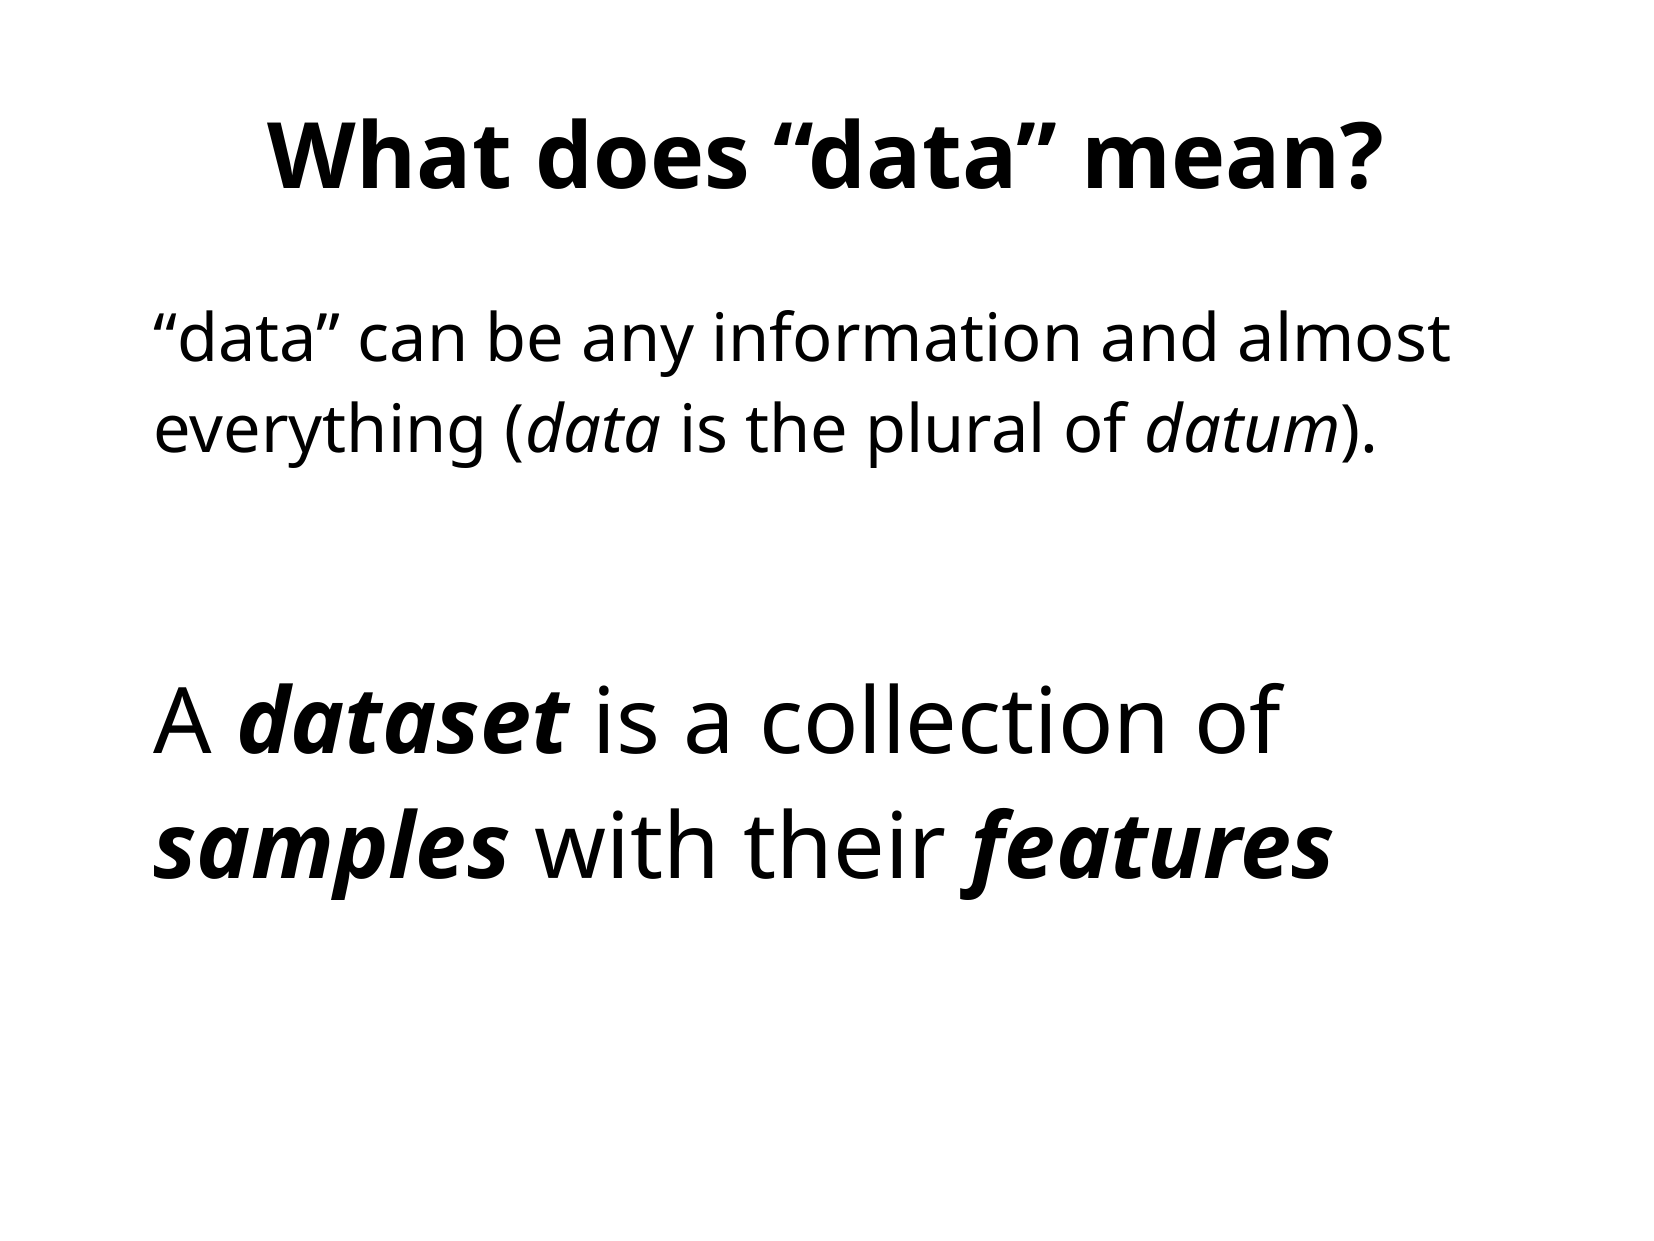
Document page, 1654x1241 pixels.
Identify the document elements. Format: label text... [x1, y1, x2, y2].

list “data” can be any information and almost everything (data is the plural of datum). A dataset is a collection of samples with their features [82, 290, 1571, 1010]
title What does “data” mean? [82, 49, 1571, 257]
